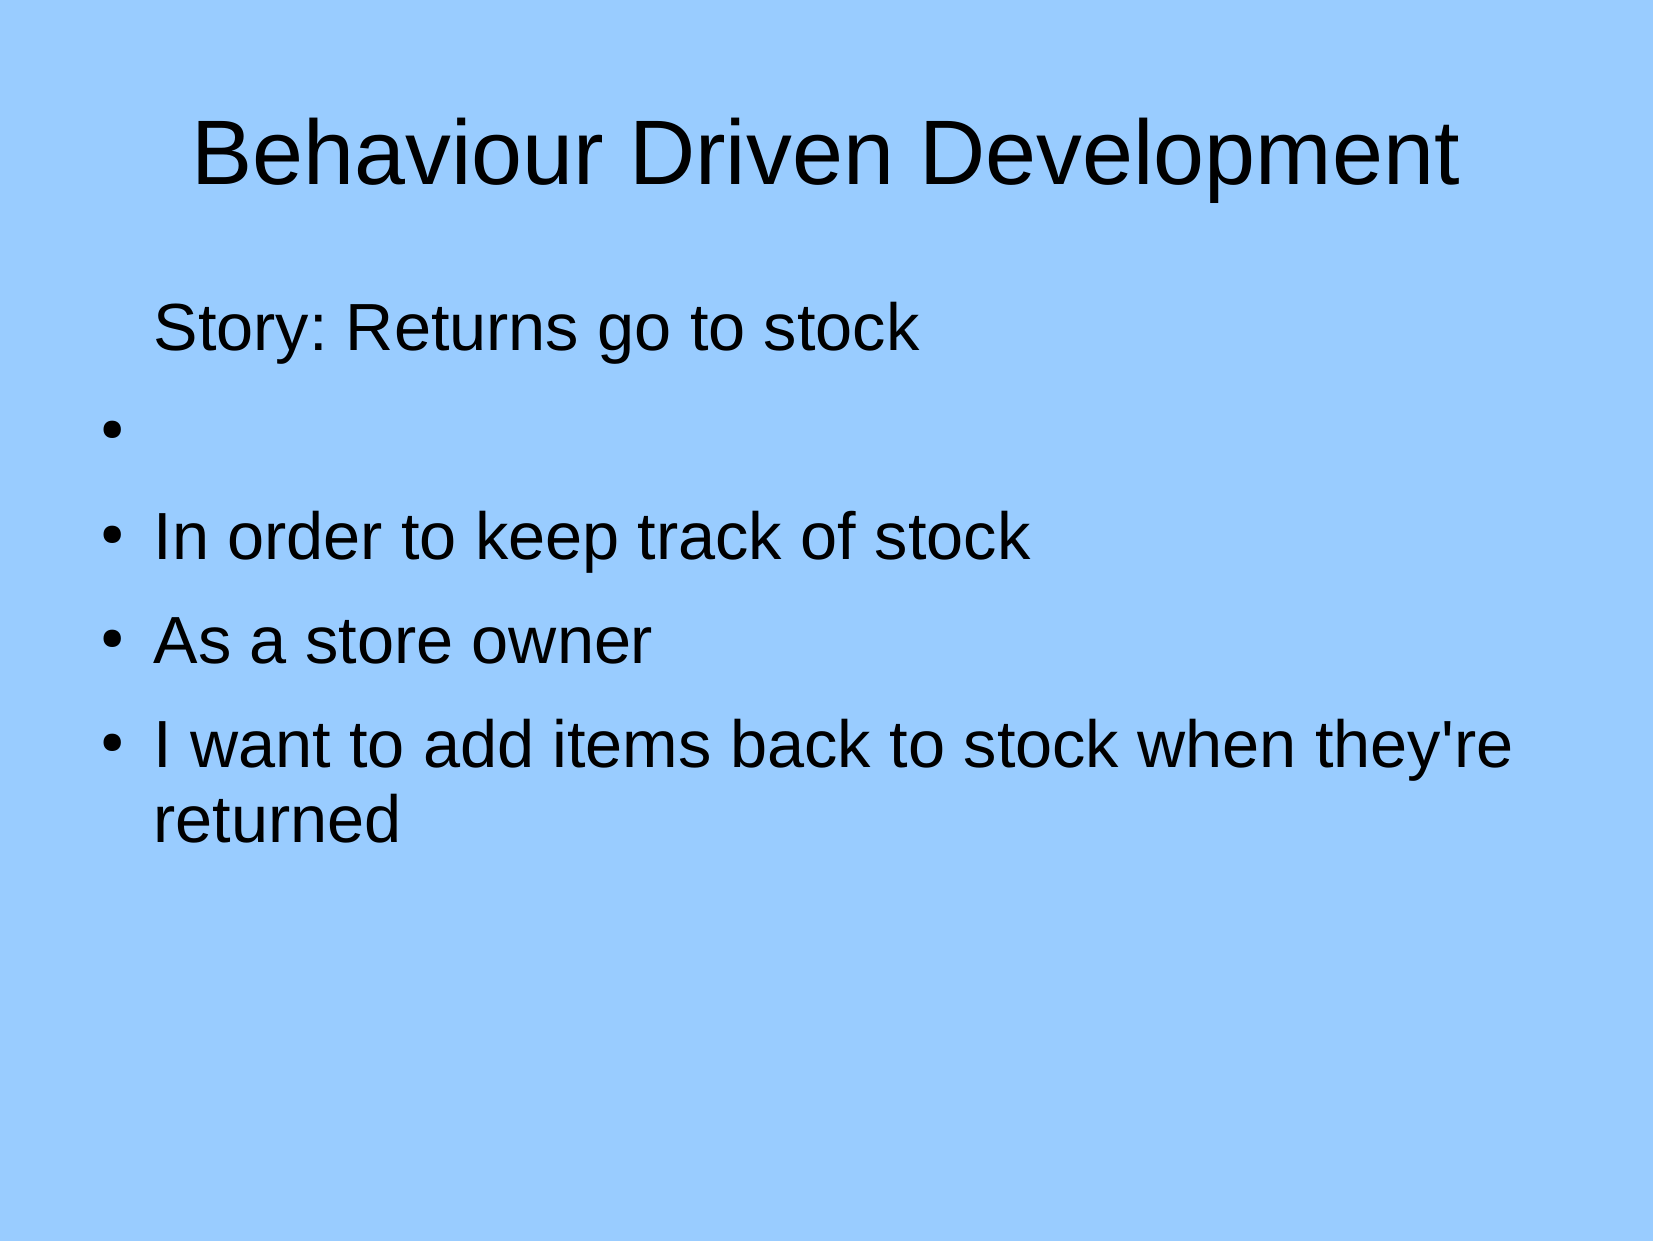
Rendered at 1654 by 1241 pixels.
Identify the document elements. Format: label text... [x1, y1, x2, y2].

title Behaviour Driven Development [82, 49, 1571, 257]
list Story: Returns go to stock In order to keep track of stock As a store owner I want to add items back to stock when they're returned [82, 290, 1571, 1010]
